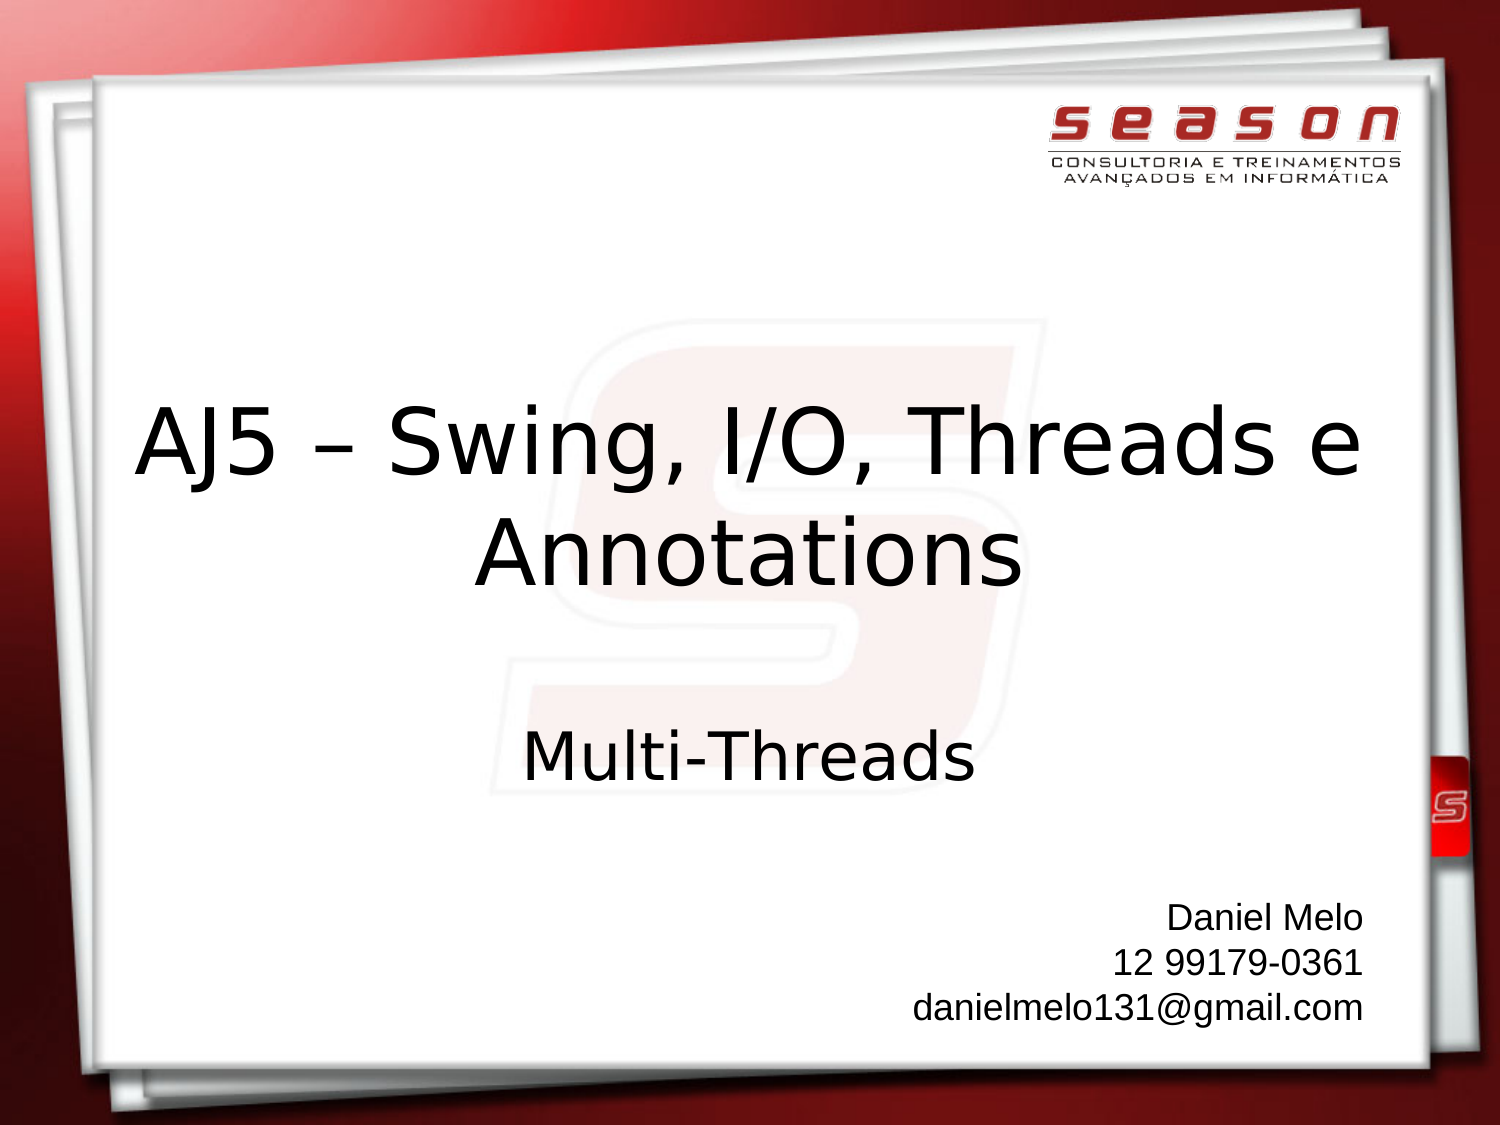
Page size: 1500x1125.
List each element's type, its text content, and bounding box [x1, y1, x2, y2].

title AJ5 – Swing, I/O, Threads e Annotations Multi-Threads [112, 375, 1388, 801]
picture [0, 0, 1500, 1125]
text_box Daniel Melo 12 99179-0361 danielmelo131@gmail.com [897, 885, 1382, 1052]
